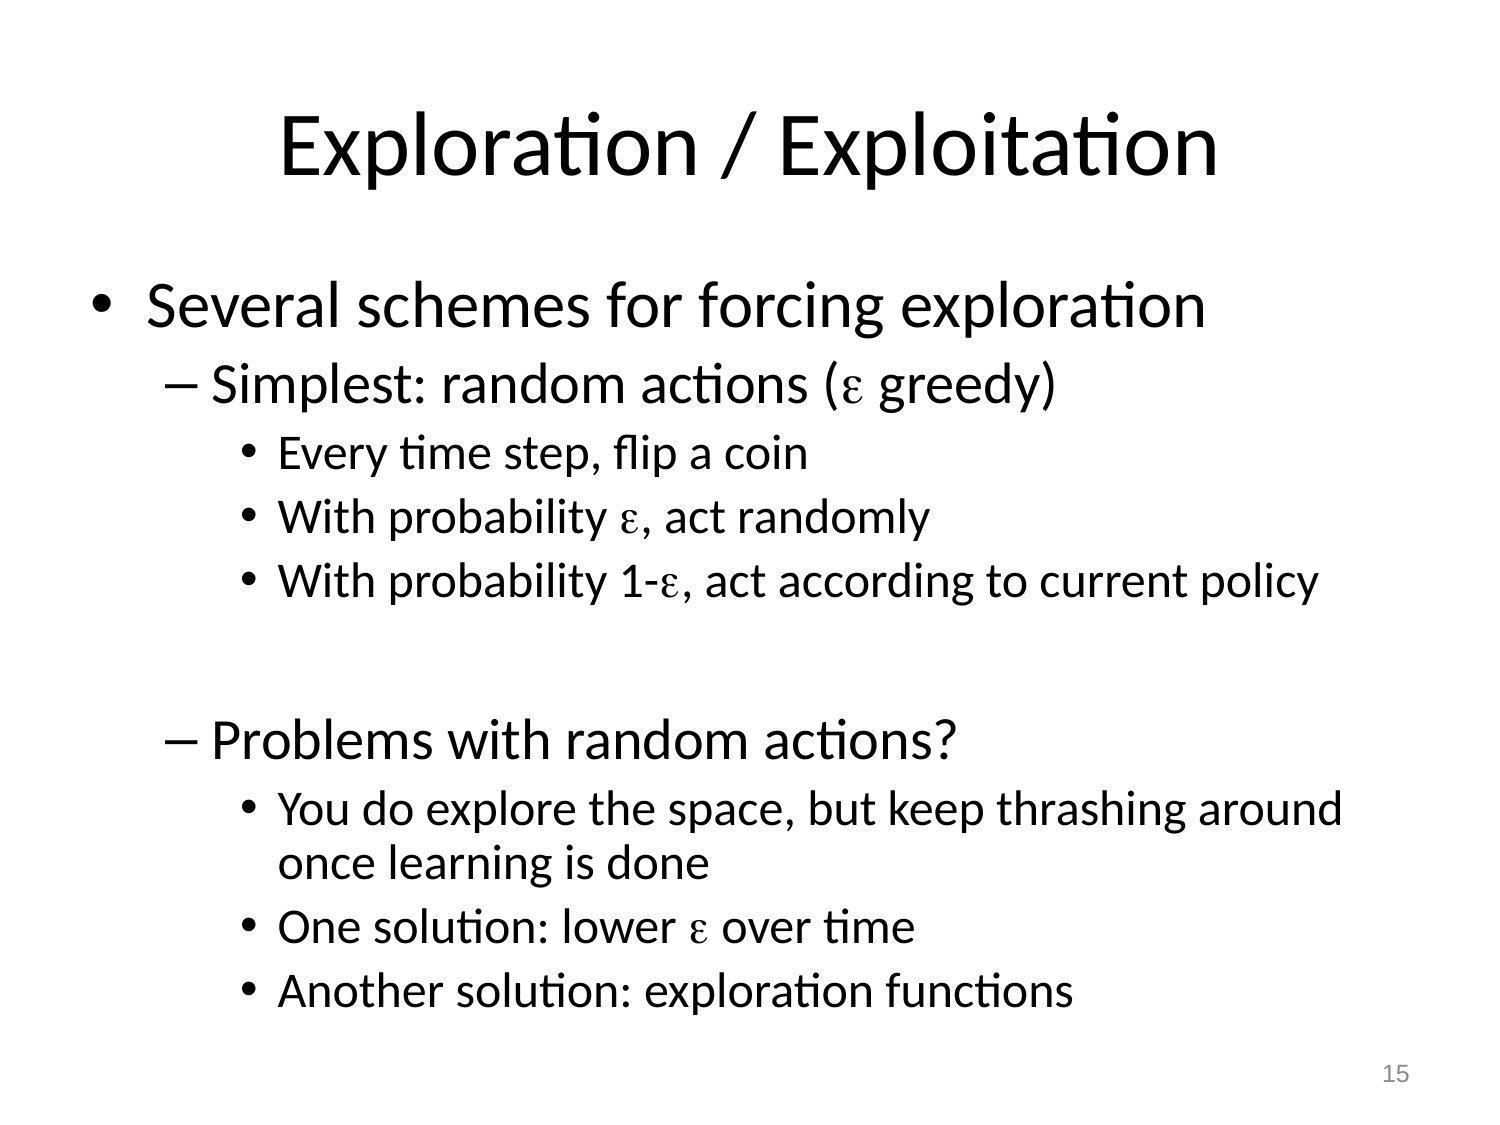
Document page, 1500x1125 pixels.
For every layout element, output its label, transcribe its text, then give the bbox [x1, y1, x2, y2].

title Exploration / Exploitation [75, 45, 1425, 233]
list Several schemes for forcing exploration Simplest: random actions ( greedy) Every time step, flip a coin With probability , act randomly With probability 1-, act according to current policy Problems with random actions? You do explore the space, but keep thrashing around once learning is done One solution: lower  over time Another solution: exploration functions [75, 262, 1425, 1088]
slide_number <number> [1074, 1042, 1425, 1103]
